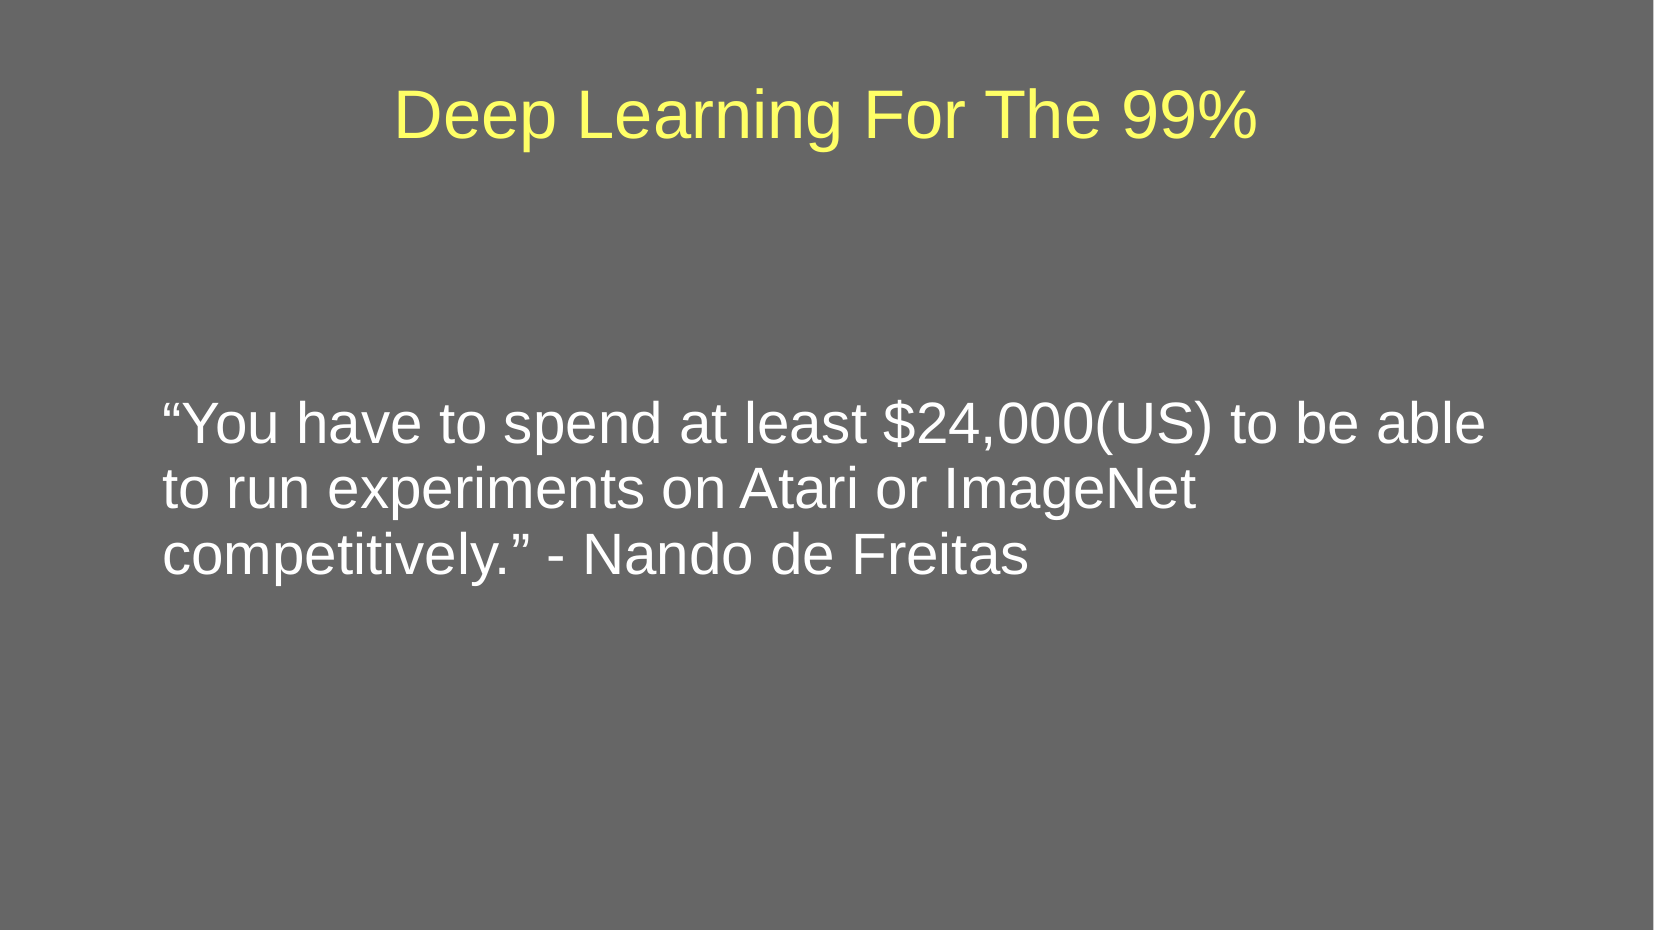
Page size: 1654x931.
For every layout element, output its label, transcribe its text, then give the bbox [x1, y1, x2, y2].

text_box “You have to spend at least $24,000(US) to be able to run experiments on Atari or ImageNet competitively.” - Nando de Freitas [147, 383, 1532, 594]
title Deep Learning For The 99% [82, 36, 1571, 193]
